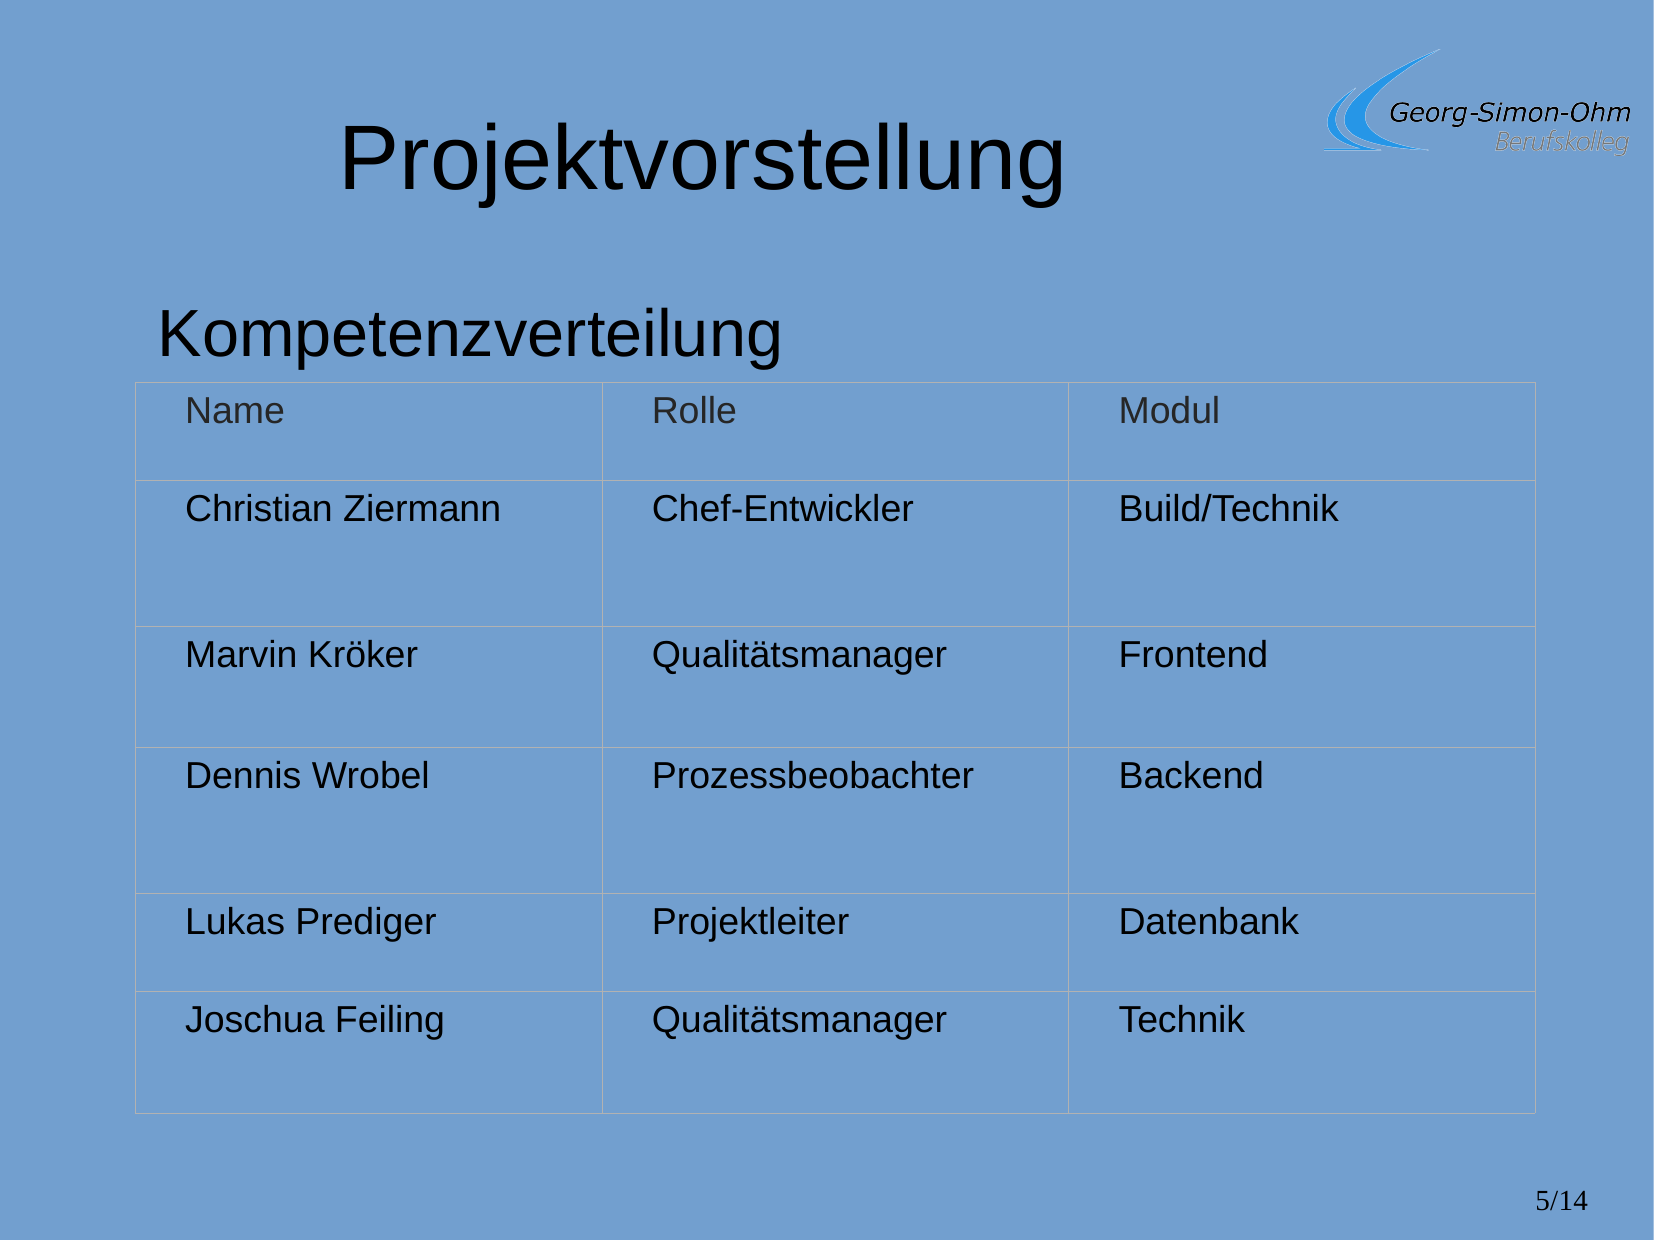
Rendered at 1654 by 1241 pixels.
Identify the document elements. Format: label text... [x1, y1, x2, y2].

table_cell Projektleiter [603, 894, 1068, 991]
table_cell Prozessbeobachter [603, 748, 1068, 893]
text_box <number>/14 [1535, 1181, 1607, 1221]
table_cell Datenbank [1069, 894, 1535, 991]
table_cell Marvin Kröker [136, 627, 602, 747]
table_cell Christian Ziermann [136, 481, 602, 626]
table_cell Build/Technik [1069, 481, 1535, 626]
title Projektvorstellung [82, 49, 1325, 257]
table_cell Technik [1069, 992, 1535, 1113]
table_header Modul [1069, 383, 1535, 480]
table_cell Joschua Feiling [136, 992, 602, 1113]
list Kompetenzverteilung [82, 290, 1571, 1010]
table_header Name [136, 383, 602, 480]
table_cell Qualitätsmanager [603, 992, 1068, 1113]
table_cell Chef-Entwickler [603, 481, 1068, 626]
table_cell Lukas Prediger [136, 894, 602, 991]
table_cell Frontend [1069, 627, 1535, 747]
table_cell Backend [1069, 748, 1535, 893]
picture [1325, 49, 1630, 156]
table_header Rolle [603, 383, 1068, 480]
table_cell Qualitätsmanager [603, 627, 1068, 747]
table_cell Dennis Wrobel [136, 748, 602, 893]
